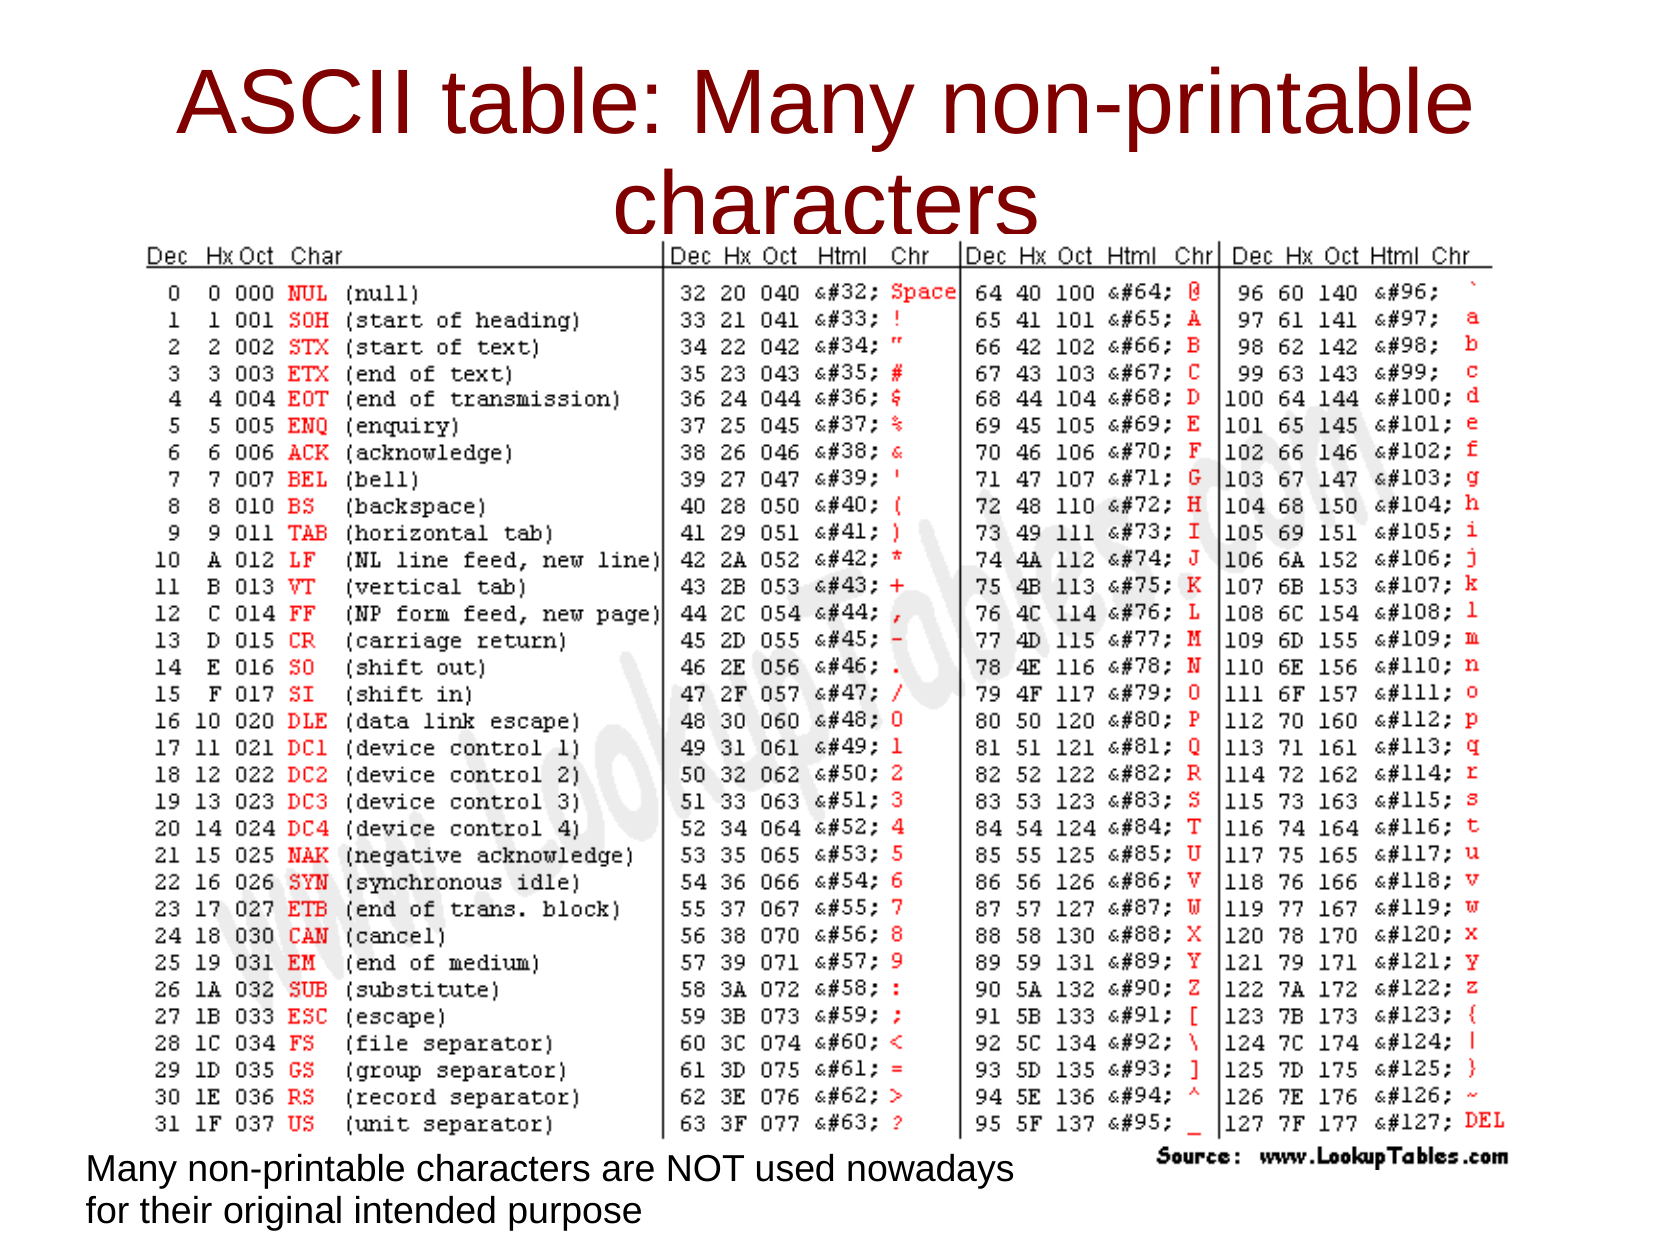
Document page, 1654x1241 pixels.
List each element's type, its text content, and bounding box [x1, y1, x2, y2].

text_box Many non-printable characters are NOT used nowadays for their original intended purpose [70, 1139, 1075, 1239]
picture [141, 234, 1512, 1170]
title ASCII table: Many non-printable characters [82, 49, 1571, 257]
